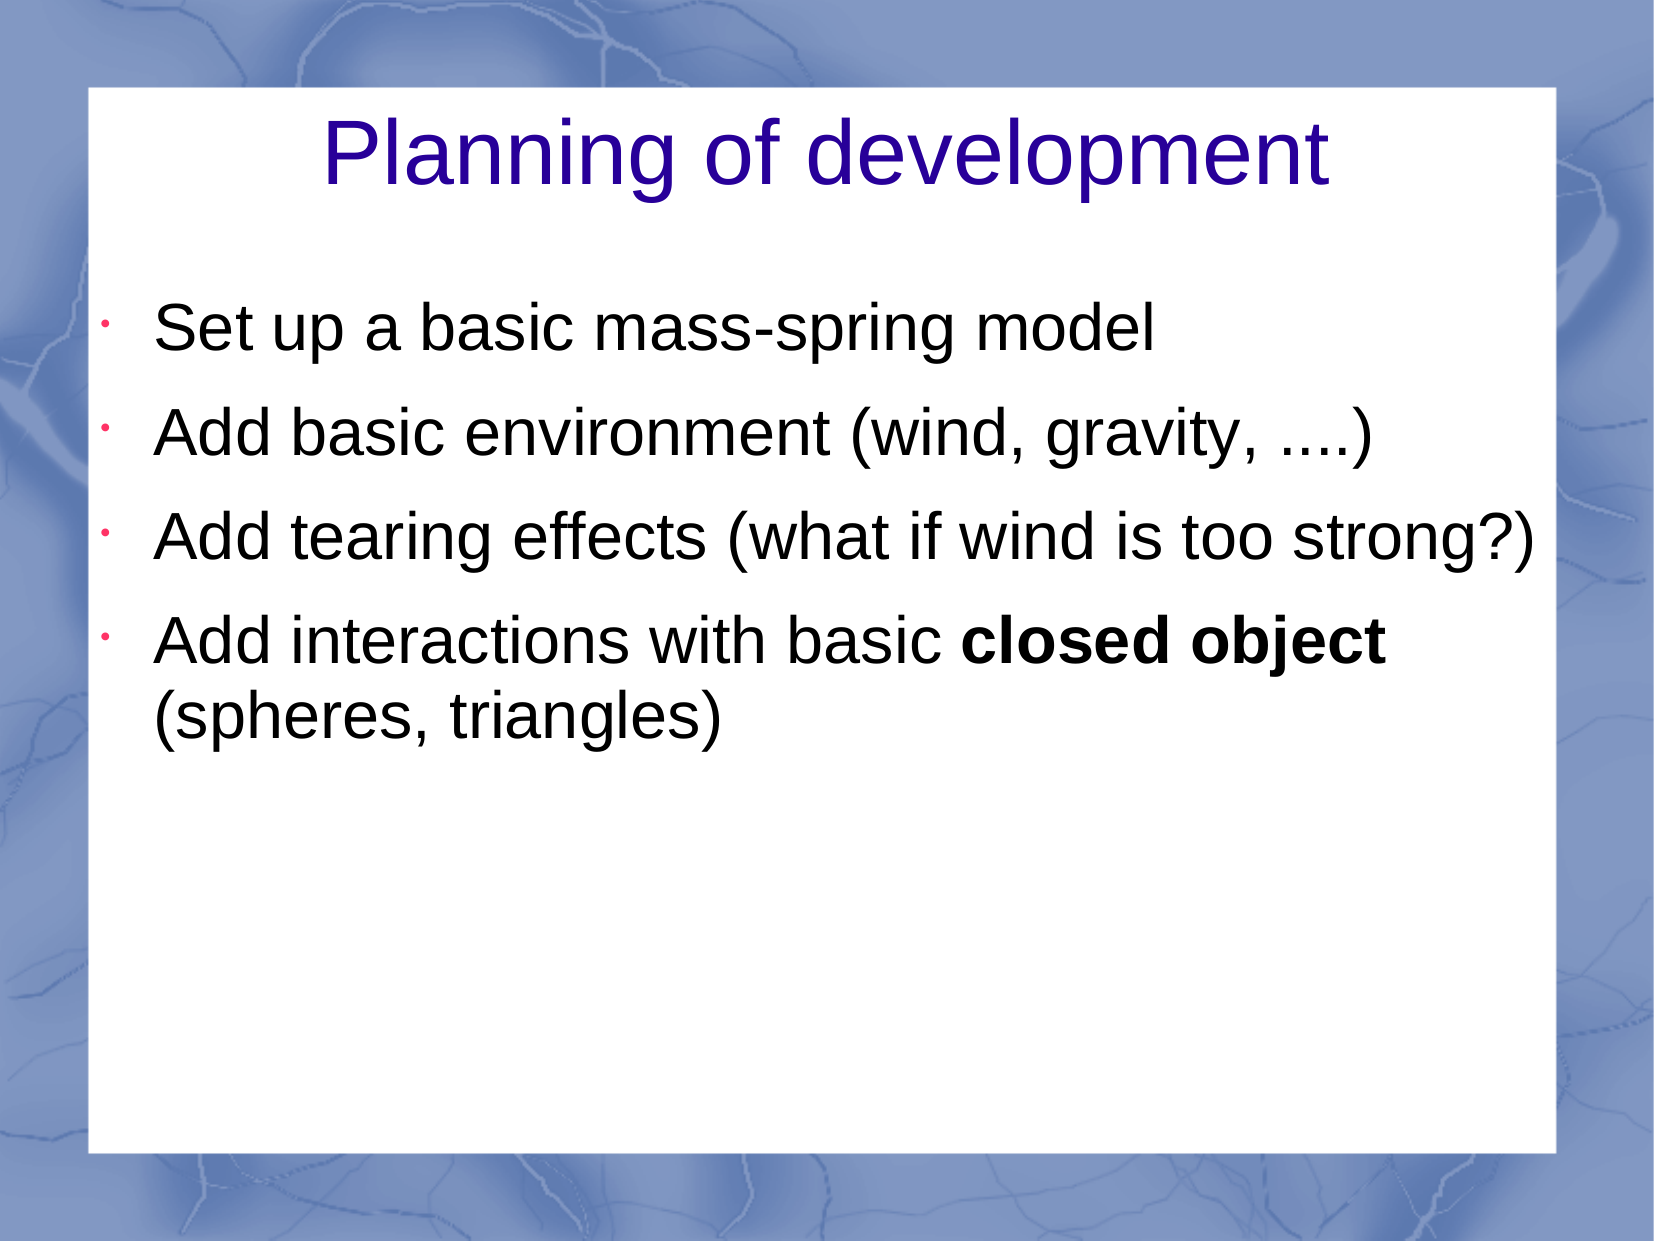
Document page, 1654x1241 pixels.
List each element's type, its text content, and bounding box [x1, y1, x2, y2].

list Set up a basic mass-spring model Add basic environment (wind, gravity, ....) Add tearing effects (what if wind is too strong?) Add interactions with basic closed object (spheres, triangles) [82, 290, 1595, 1075]
title Planning of development [82, 49, 1571, 257]
picture [0, 0, 1654, 1241]
